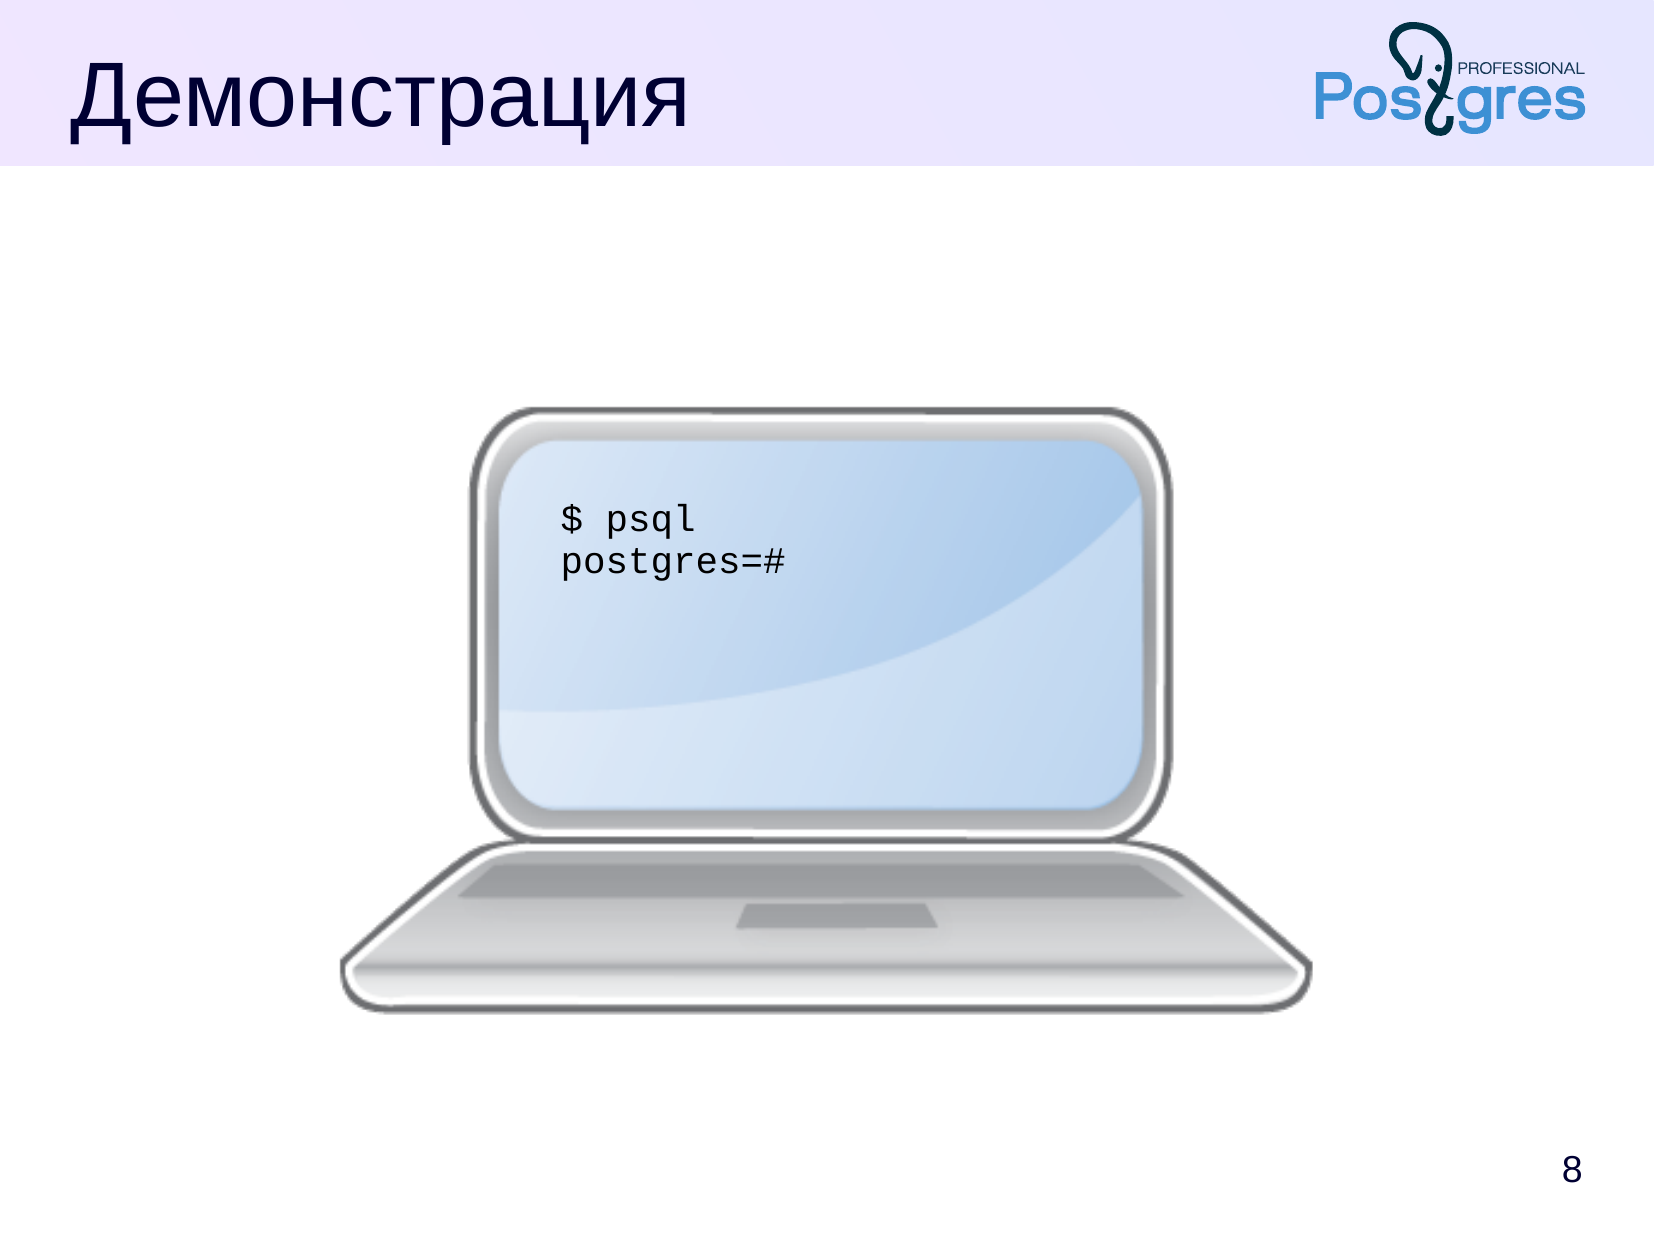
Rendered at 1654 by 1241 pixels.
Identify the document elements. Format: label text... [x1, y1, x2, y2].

picture [298, 365, 1356, 1058]
title Демонстрация [70, 43, 1241, 147]
